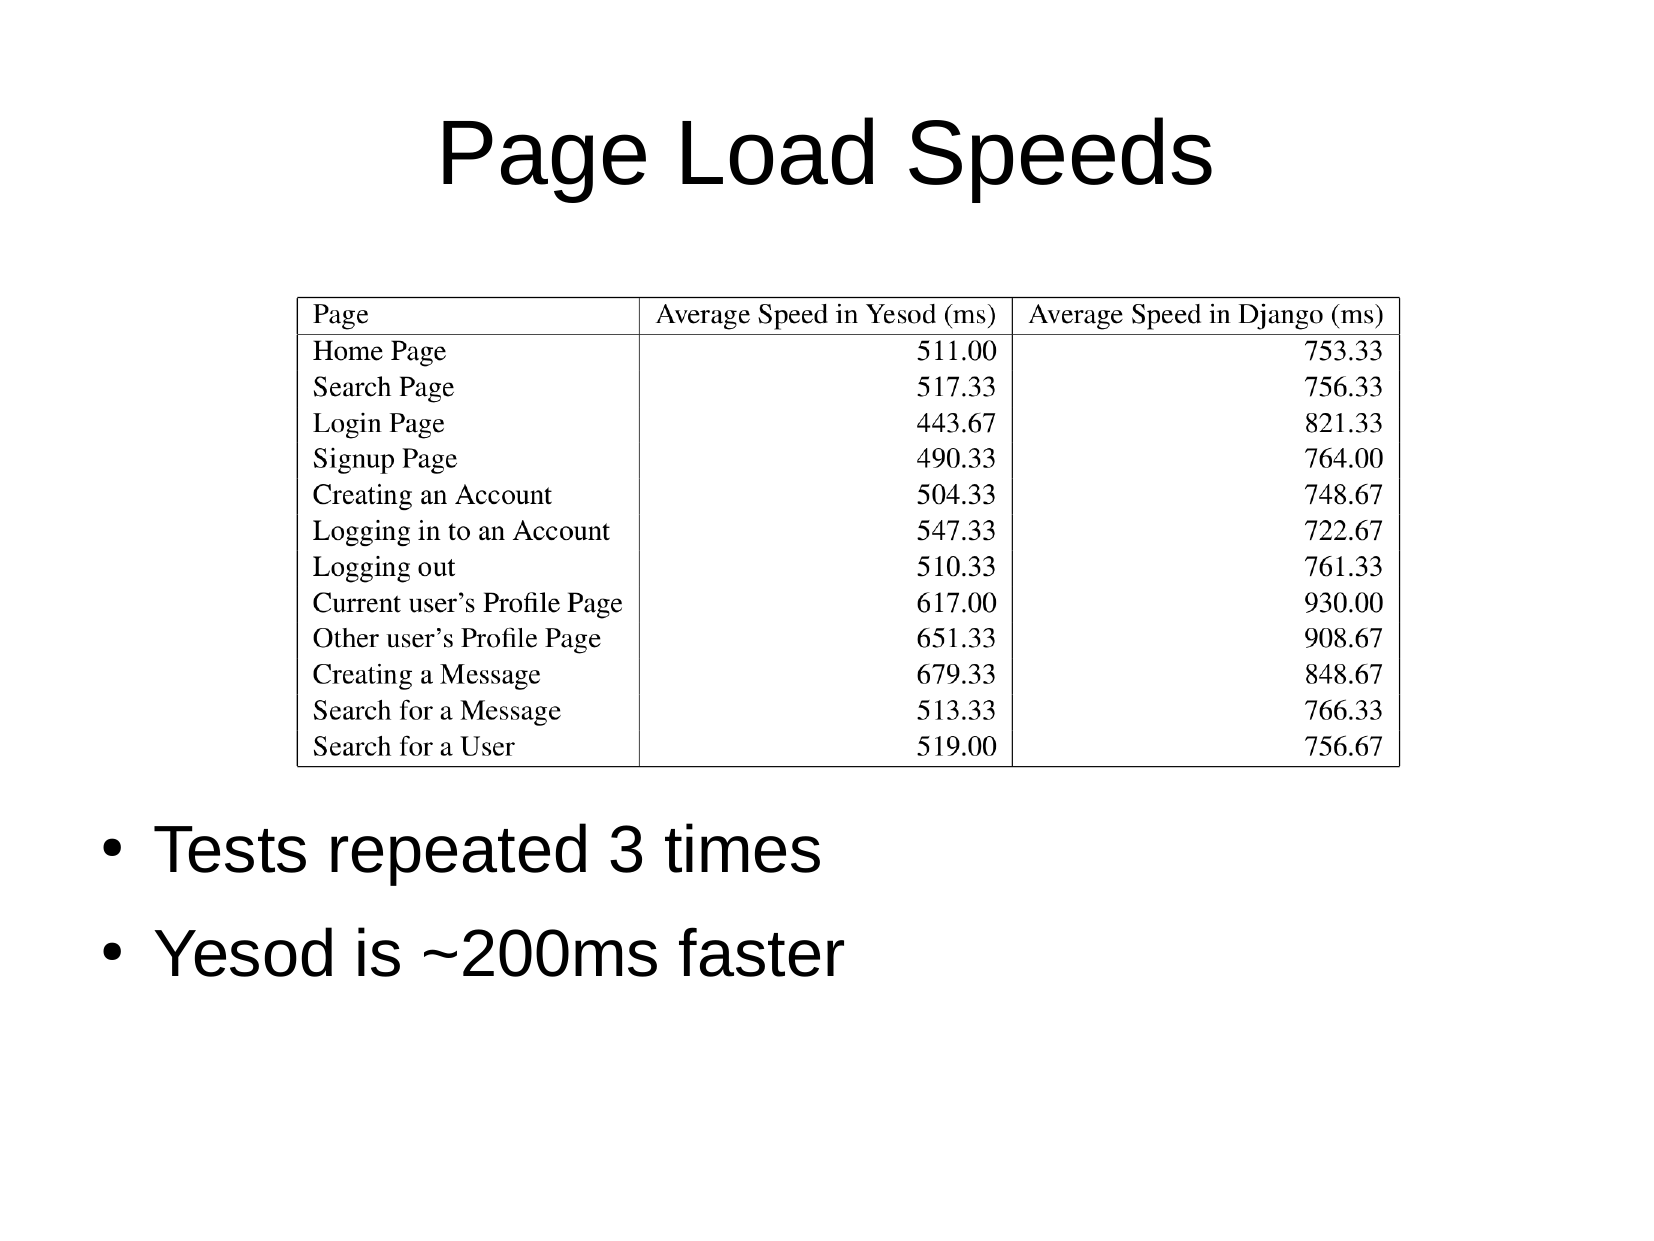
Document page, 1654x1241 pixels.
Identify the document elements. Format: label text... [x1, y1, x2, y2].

picture [295, 295, 1401, 768]
list Tests repeated 3 times Yesod is ~200ms faster [82, 290, 1571, 1010]
title Page Load Speeds [82, 49, 1571, 257]
